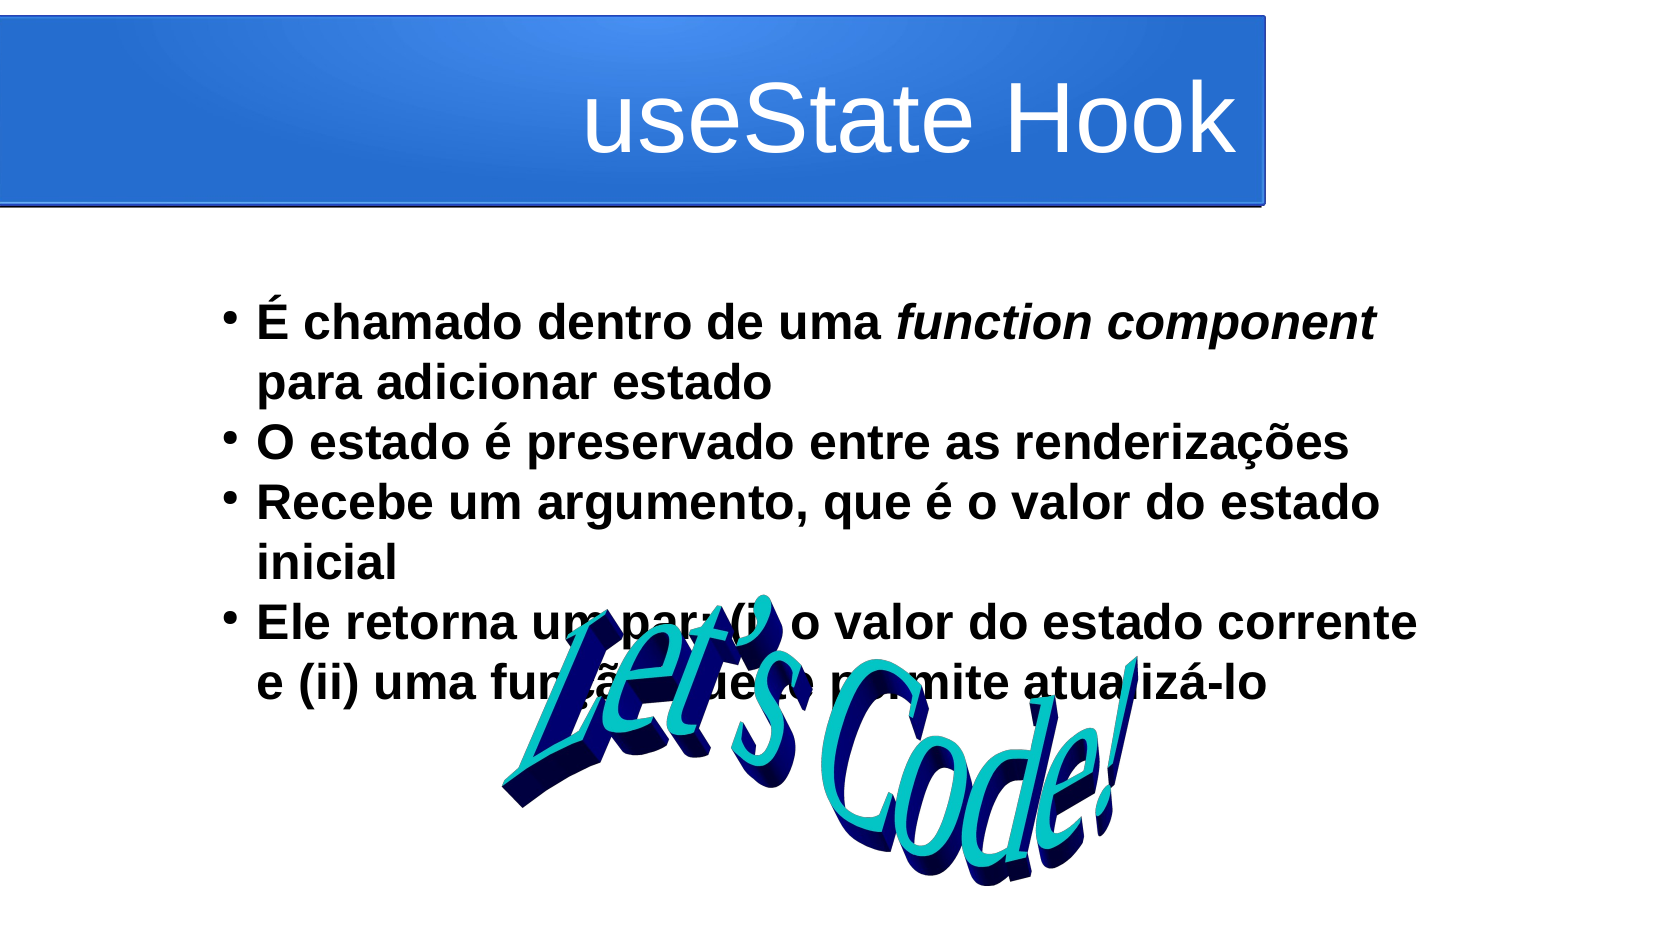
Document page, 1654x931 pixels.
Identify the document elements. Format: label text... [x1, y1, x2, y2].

text_box useState Hook [566, 44, 1264, 180]
picture [0, 13, 1269, 211]
text_box É chamado dentro de uma function component para adicionar estado O estado é preservado entre as renderizações Recebe um argumento, que é o valor do estado inicial Ele retorna um par: (i) o valor do estado corrente e (ii) uma função que te permite atualizá-lo [206, 282, 1465, 717]
